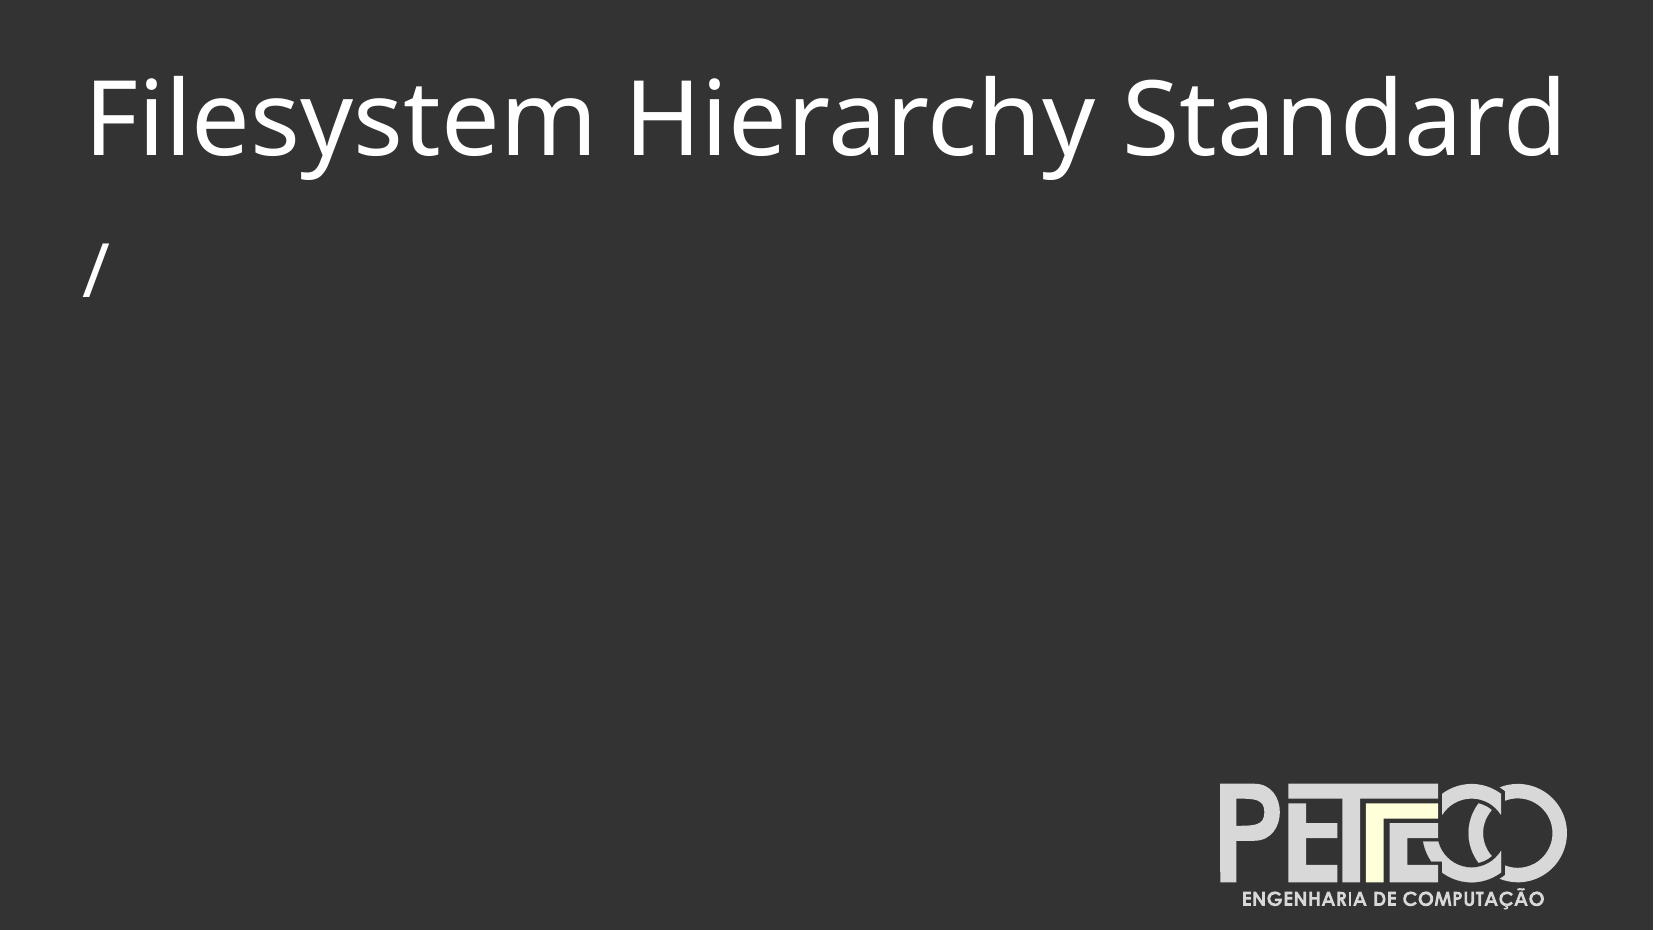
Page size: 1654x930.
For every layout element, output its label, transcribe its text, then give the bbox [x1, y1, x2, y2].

list / [82, 217, 1571, 757]
title Filesystem Hierarchy Standard [82, 37, 1571, 193]
